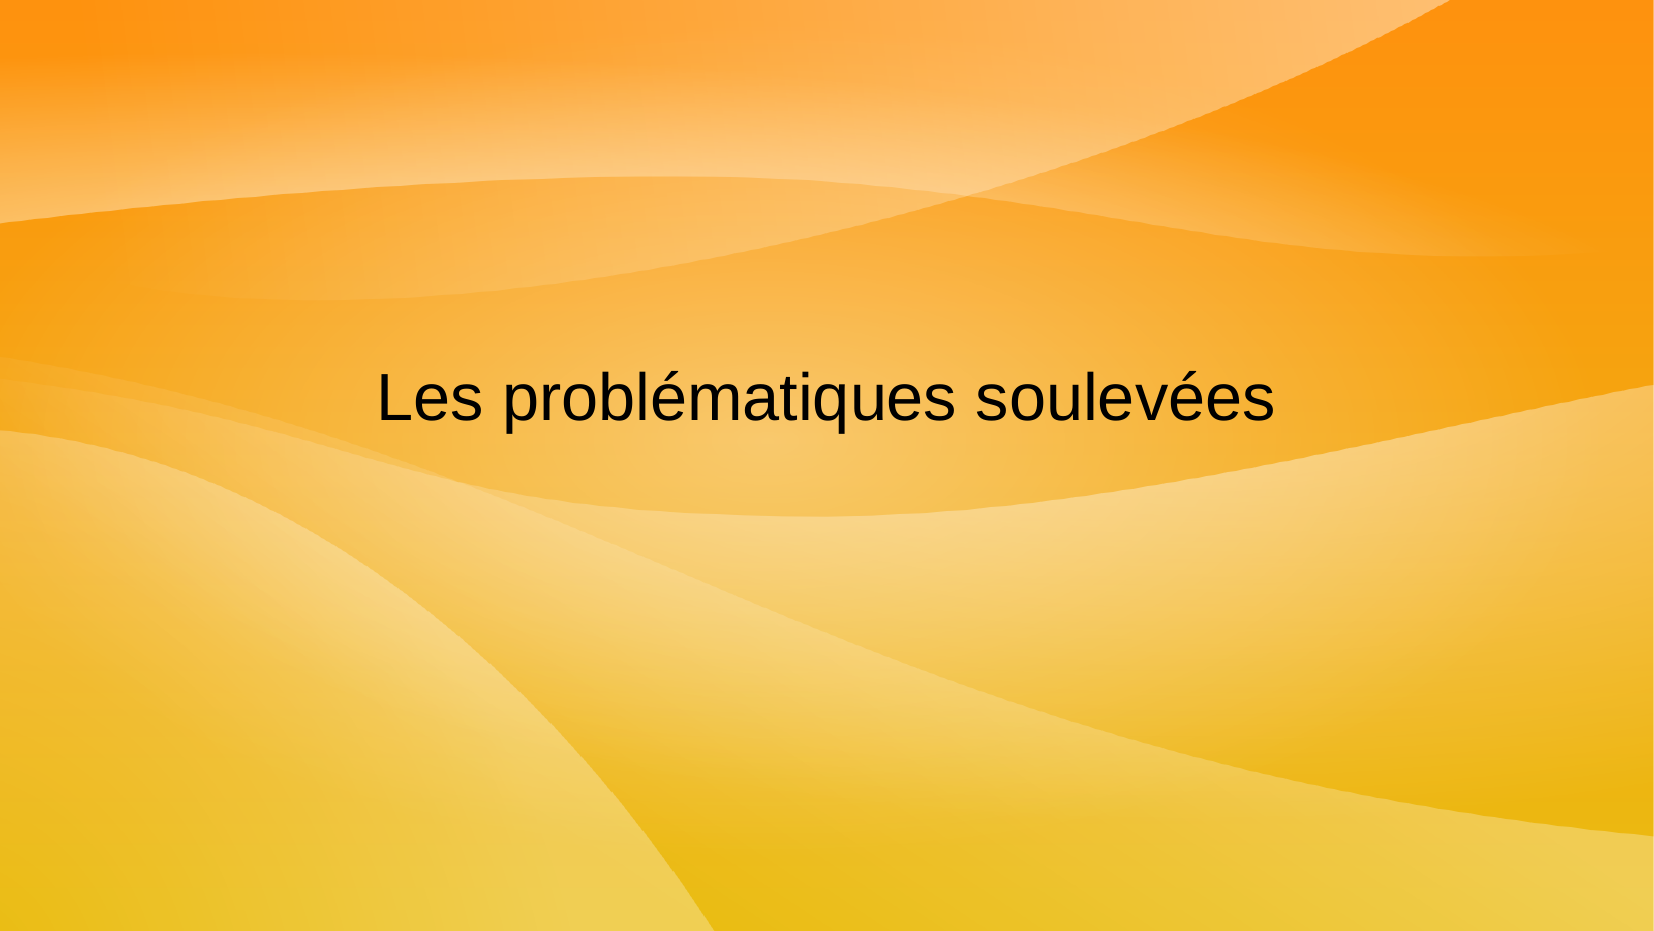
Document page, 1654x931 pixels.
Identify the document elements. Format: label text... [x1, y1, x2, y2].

subtitle Les problématiques soulevées [82, 37, 1571, 757]
picture [0, 0, 1654, 931]
